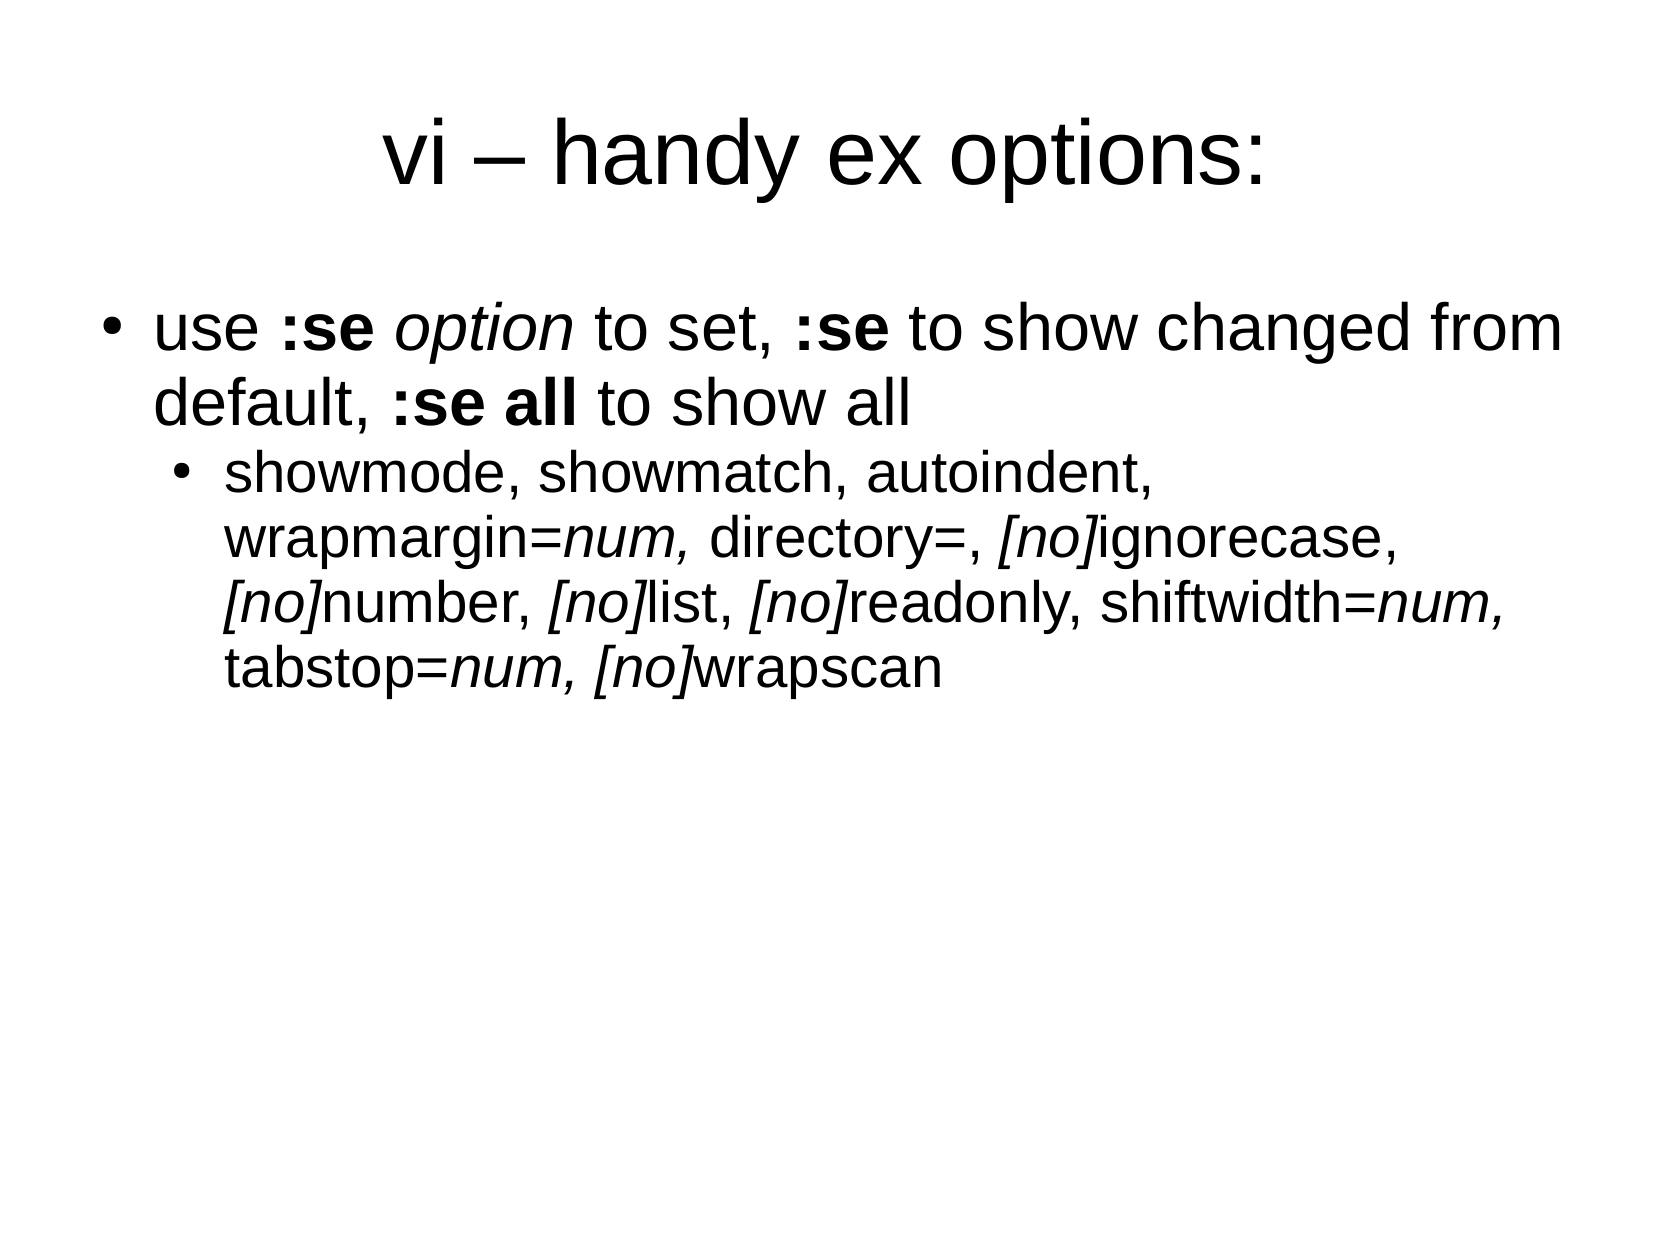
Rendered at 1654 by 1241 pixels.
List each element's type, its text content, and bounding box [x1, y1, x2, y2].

title vi – handy ex options: [82, 56, 1571, 250]
list use :se option to set, :se to show changed from default, :se all to show all showmode, showmatch, autoindent, wrapmargin=num, directory=, [no]ignorecase, [no]number, [no]list, [no]readonly, shiftwidth=num, tabstop=num, [no]wrapscan [82, 290, 1571, 1094]
